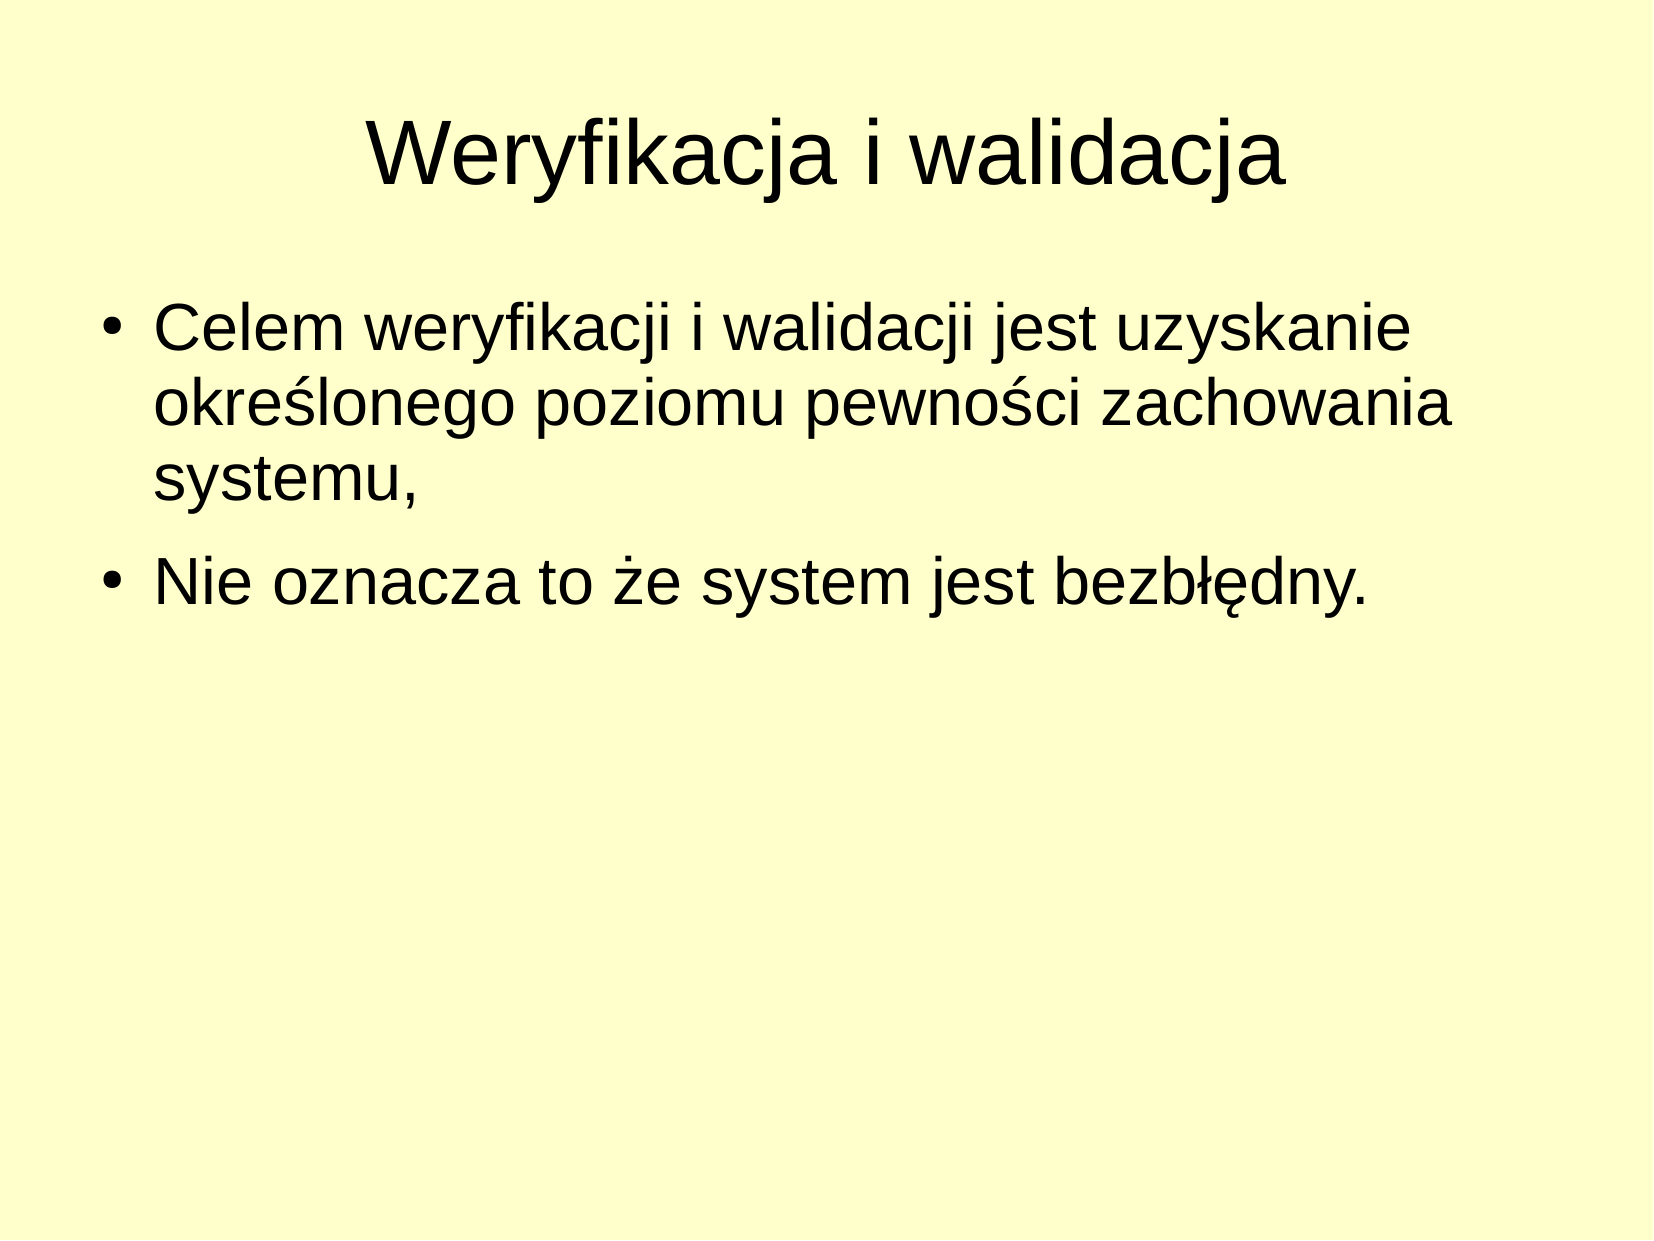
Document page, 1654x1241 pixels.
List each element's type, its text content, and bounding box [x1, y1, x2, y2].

list Celem weryfikacji i walidacji jest uzyskanie określonego poziomu pewności zachowania systemu, Nie oznacza to że system jest bezbłędny. [82, 290, 1571, 1109]
title Weryfikacja i walidacja [82, 49, 1571, 257]
